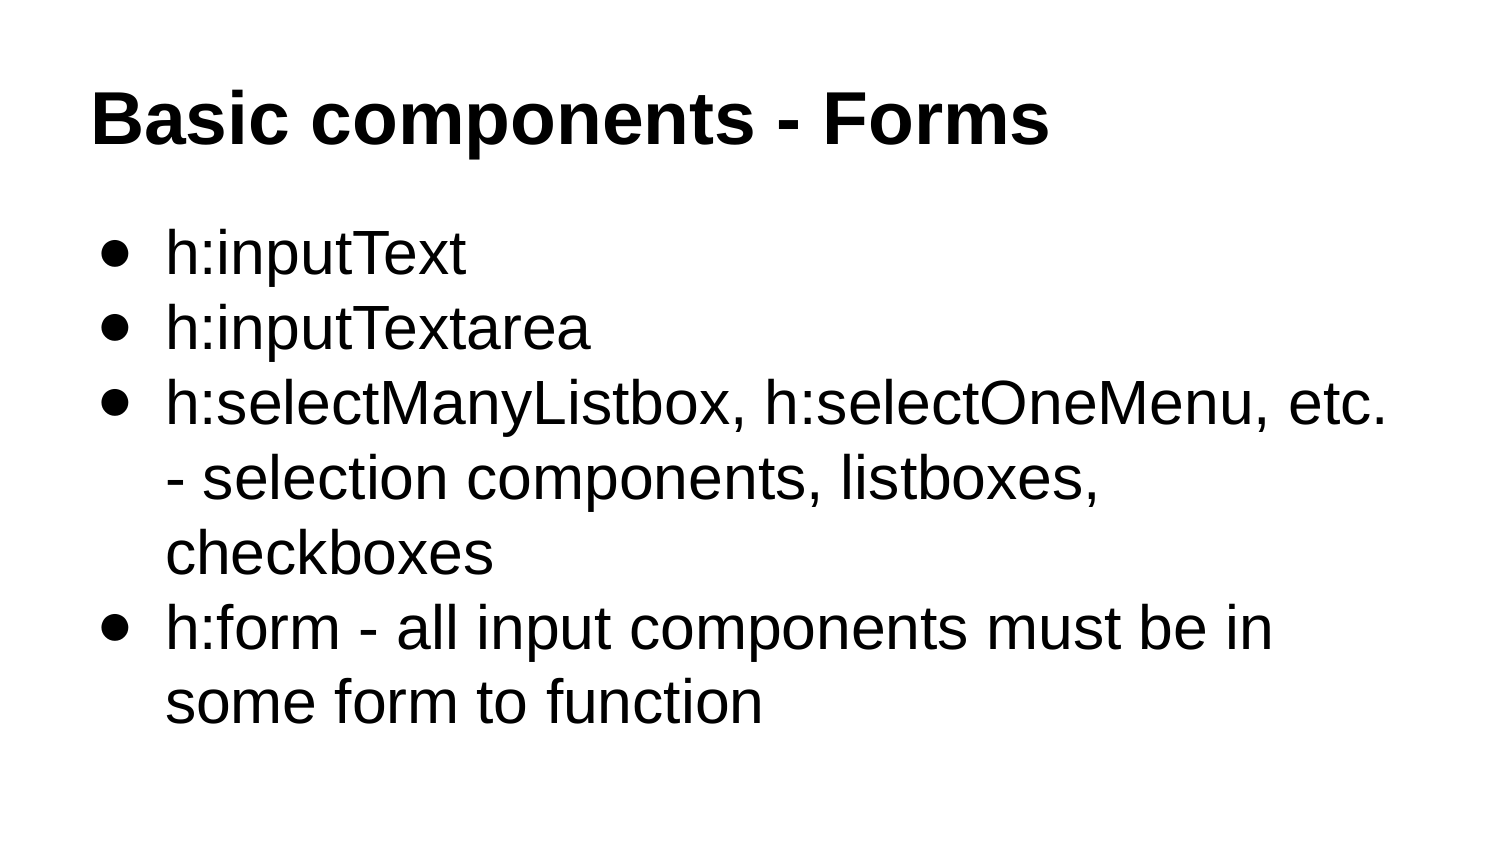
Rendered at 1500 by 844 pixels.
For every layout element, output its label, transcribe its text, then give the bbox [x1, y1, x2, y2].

title Basic components - Forms [75, 33, 1425, 175]
list h:inputText h:inputTextarea h:selectManyListbox, h:selectOneMenu, etc. - selection components, listboxes, checkboxes h:form - all input components must be in some form to function [75, 196, 1425, 808]
